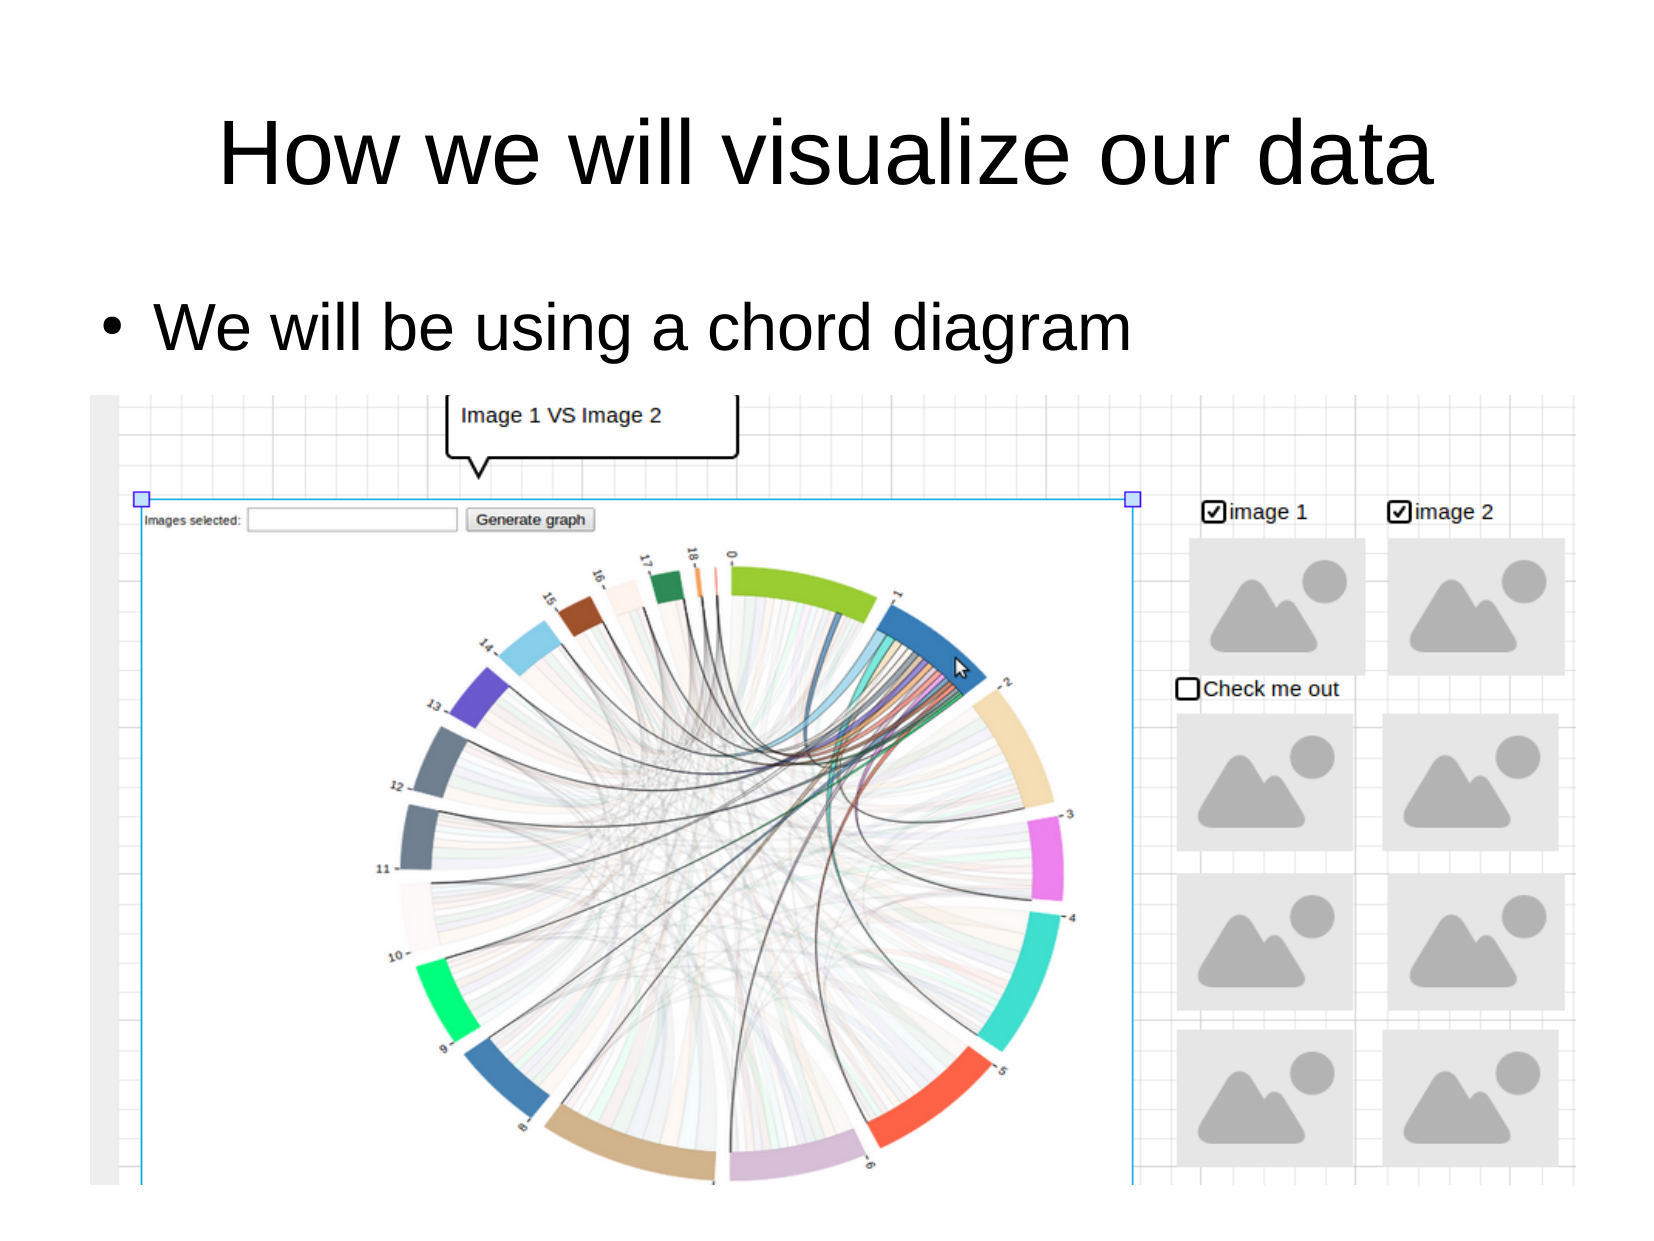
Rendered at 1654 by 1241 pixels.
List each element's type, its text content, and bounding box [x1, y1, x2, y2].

list We will be using a chord diagram [82, 290, 1571, 1010]
picture [90, 395, 1576, 1186]
title How we will visualize our data [82, 49, 1571, 257]
